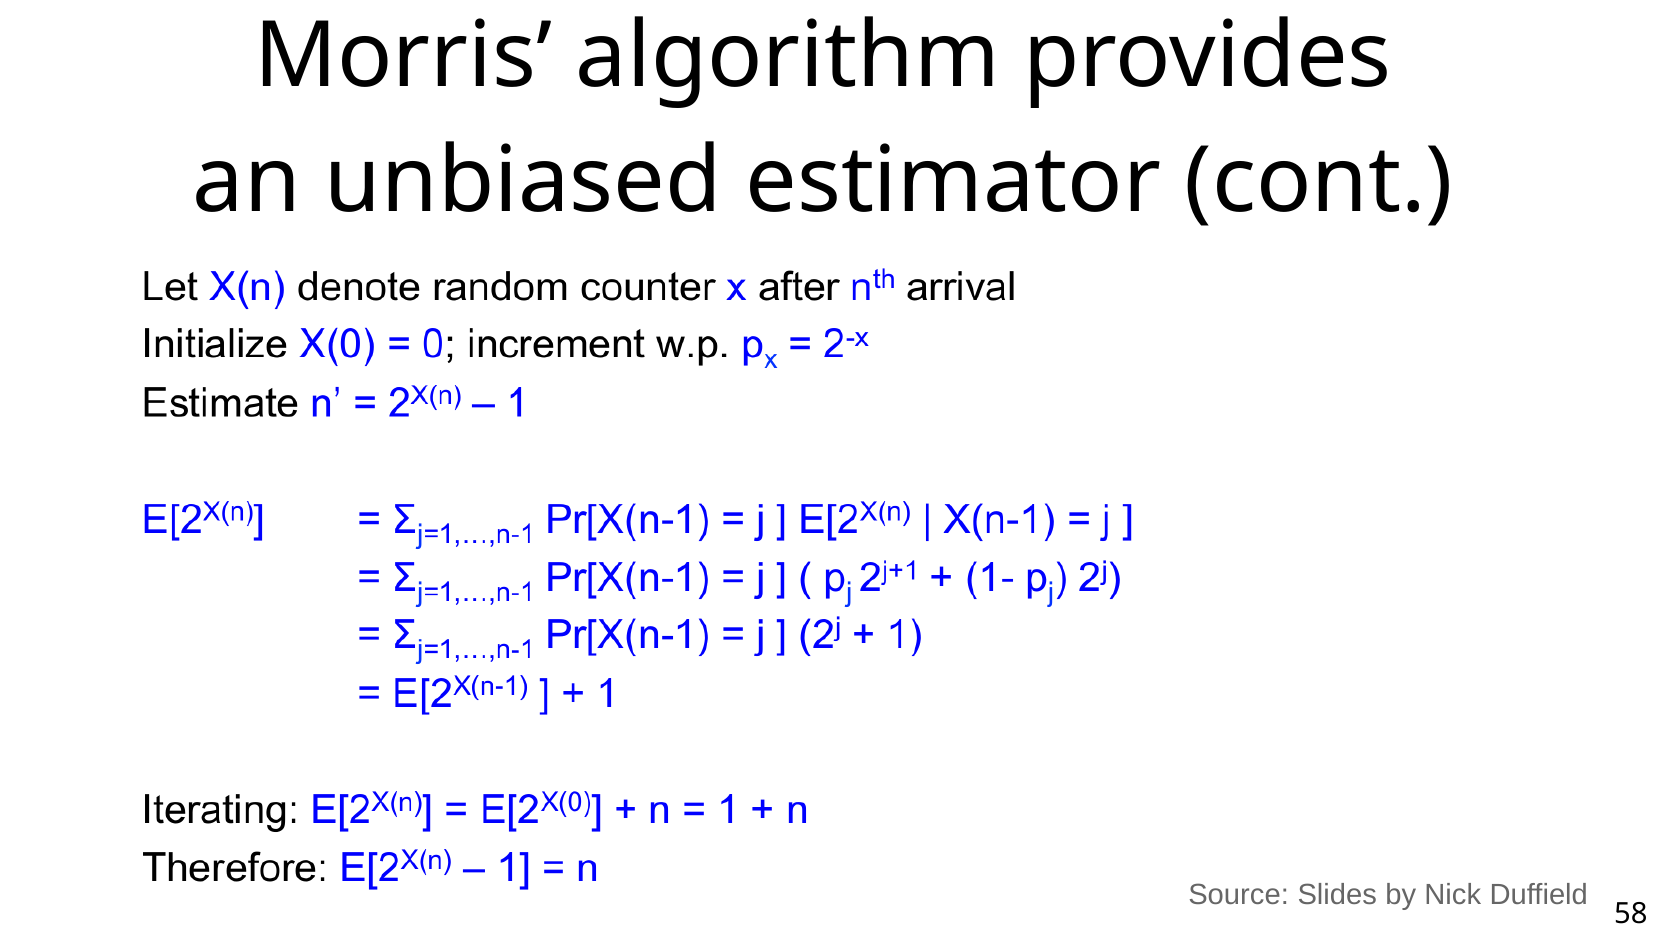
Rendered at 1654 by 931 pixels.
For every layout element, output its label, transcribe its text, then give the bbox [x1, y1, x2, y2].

picture [115, 238, 1151, 907]
text_box Source: Slides by Nick Duffield [940, 870, 1604, 919]
title Morris’ algorithm provides an unbiased estimator (cont.) [2, 1, 1646, 226]
